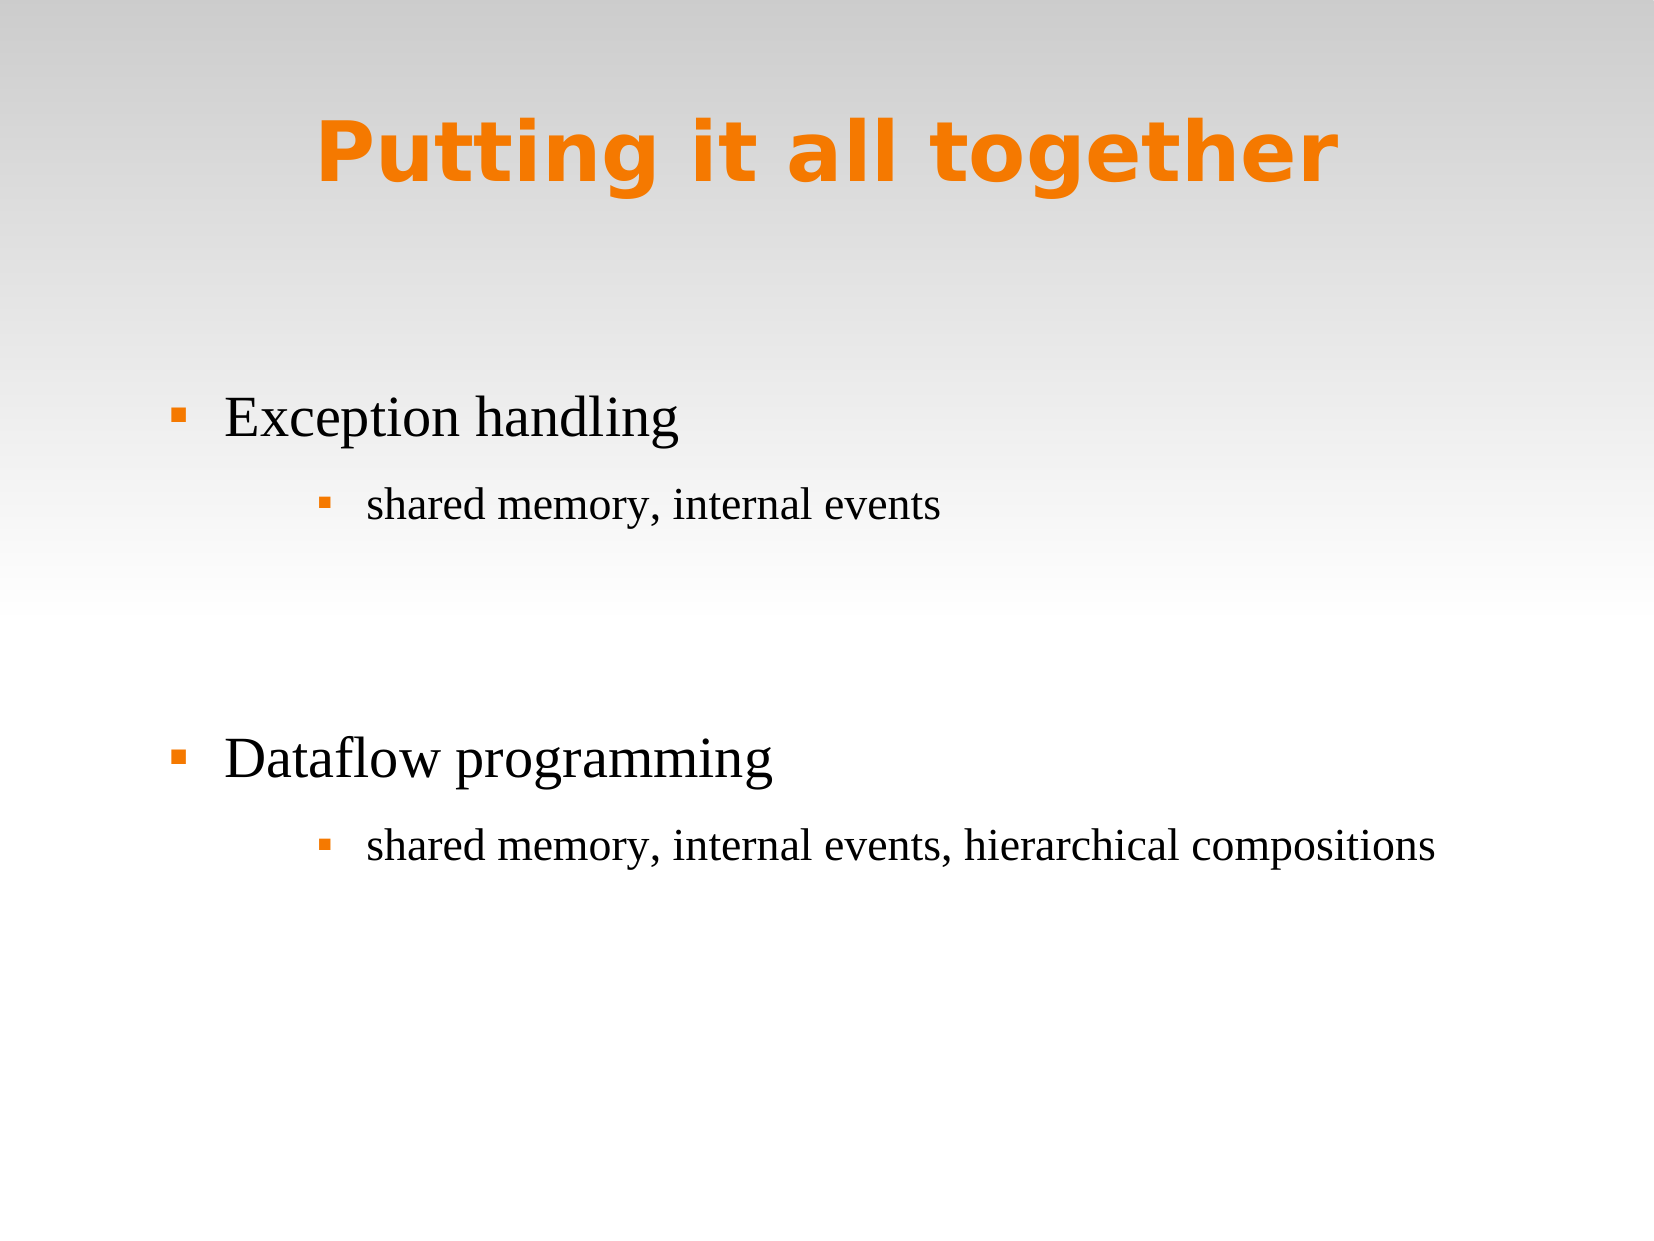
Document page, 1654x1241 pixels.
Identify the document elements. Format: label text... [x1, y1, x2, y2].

list Exception handling shared memory, internal events Dataflow programming shared memory, internal events, hierarchical compositions [82, 290, 1572, 1109]
title Putting it all together [82, 49, 1571, 257]
